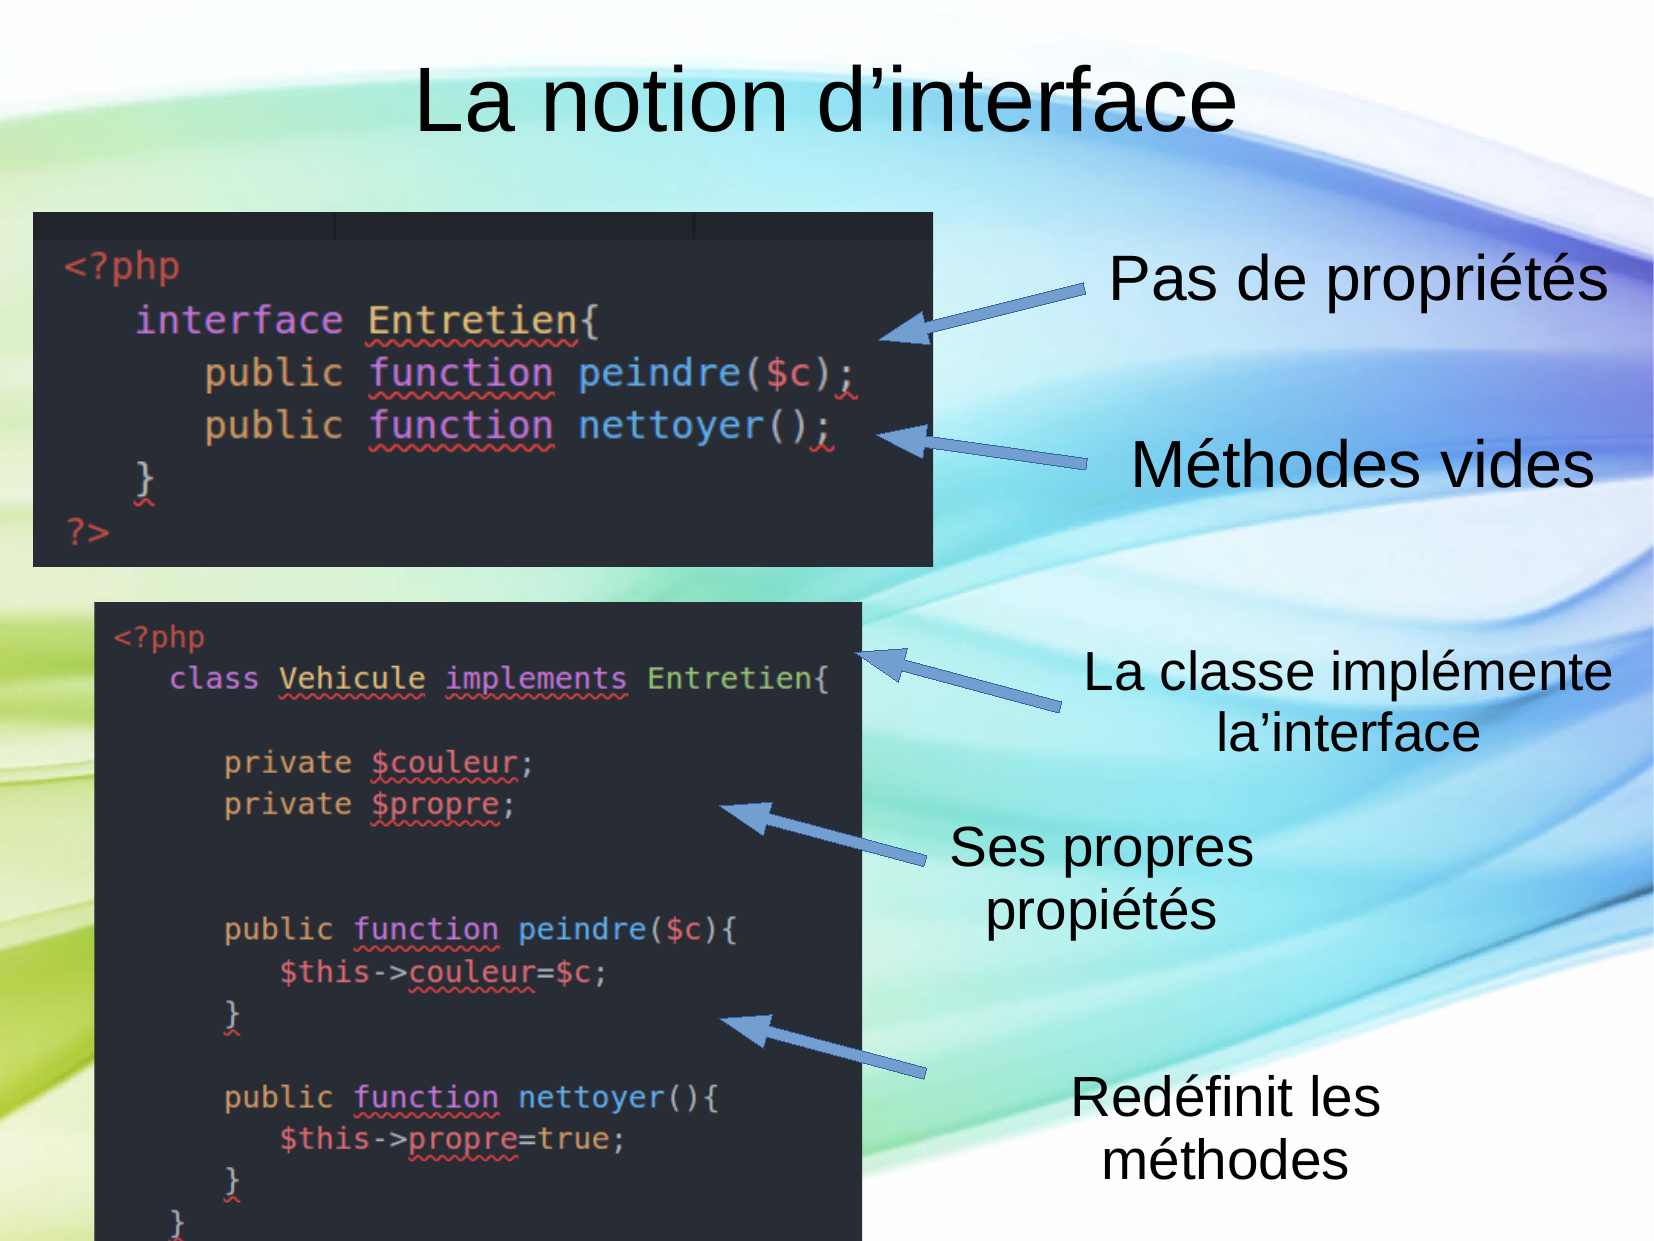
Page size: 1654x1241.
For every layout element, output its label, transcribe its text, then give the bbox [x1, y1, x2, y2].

title La notion d’interface [82, 0, 1571, 204]
text_box [878, 290, 1051, 345]
text_box [719, 1014, 916, 1076]
list Méthodes vides [1068, 427, 1601, 511]
list Pas de propriétés [1051, 242, 1613, 334]
picture [0, 0, 1654, 1241]
text_box [719, 802, 785, 836]
list La classe implémente la’interface [1033, 640, 1619, 768]
text_box [876, 424, 1068, 468]
list Redéfinit les méthodes [909, 1065, 1495, 1193]
text_box [854, 648, 1033, 706]
list Ses propres propiétés [785, 814, 1371, 943]
